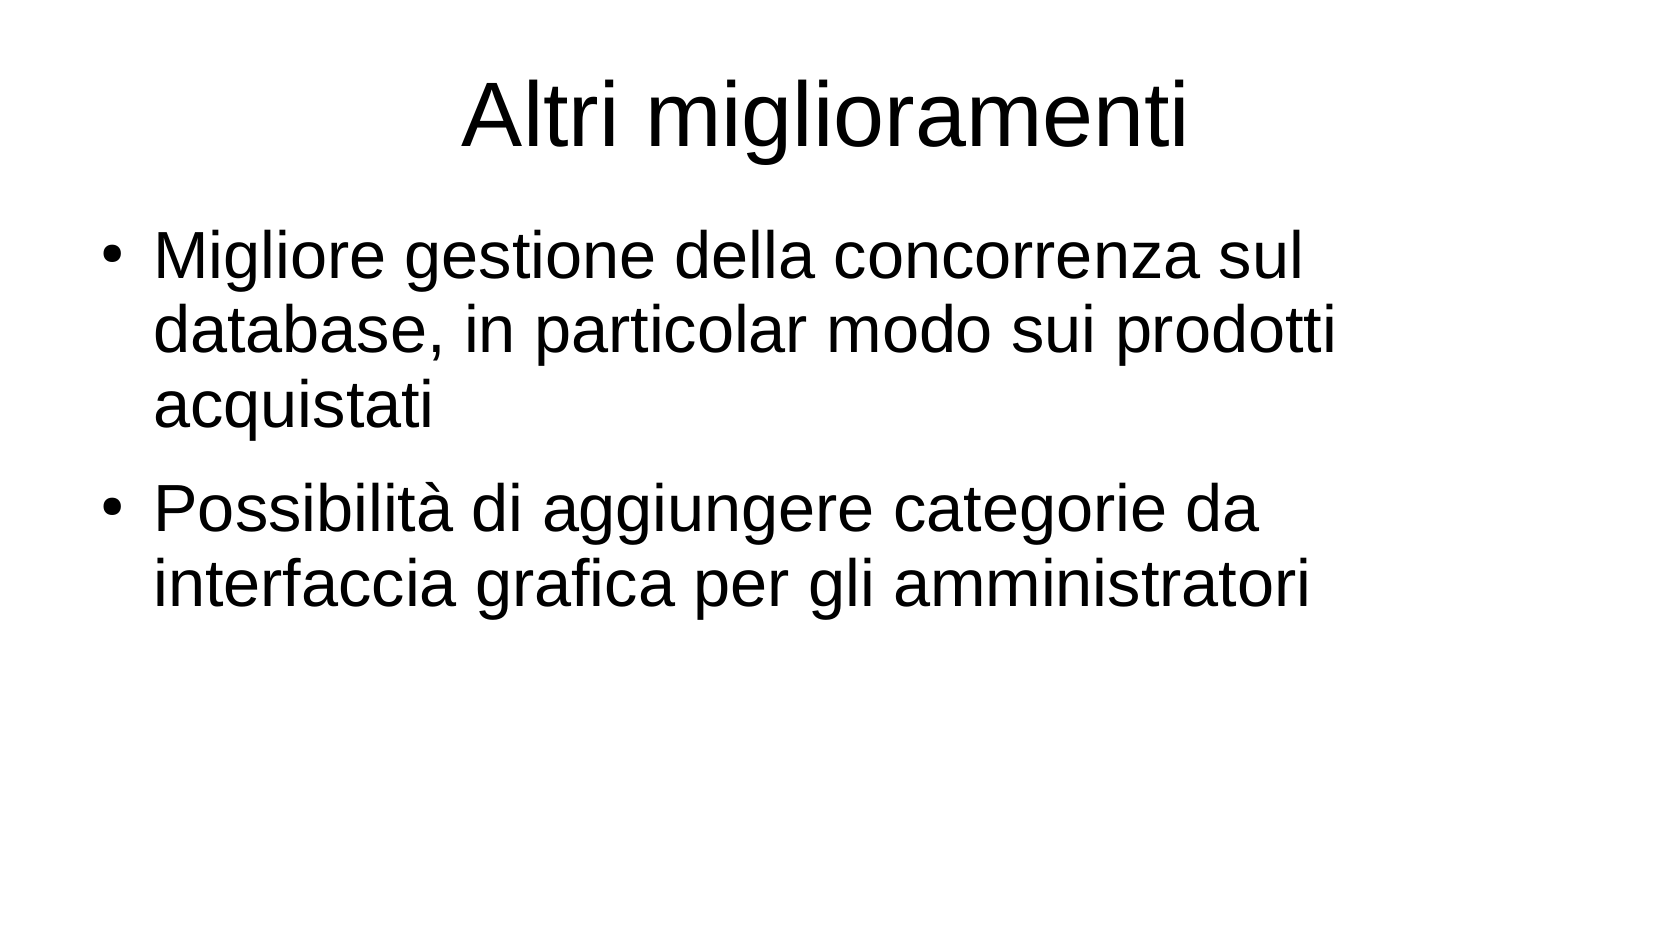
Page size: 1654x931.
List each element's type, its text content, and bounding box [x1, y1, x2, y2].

list Migliore gestione della concorrenza sul database, in particolar modo sui prodotti acquistati Possibilità di aggiungere categorie da interfaccia grafica per gli amministratori [82, 217, 1571, 758]
title Altri miglioramenti [82, 37, 1571, 193]
